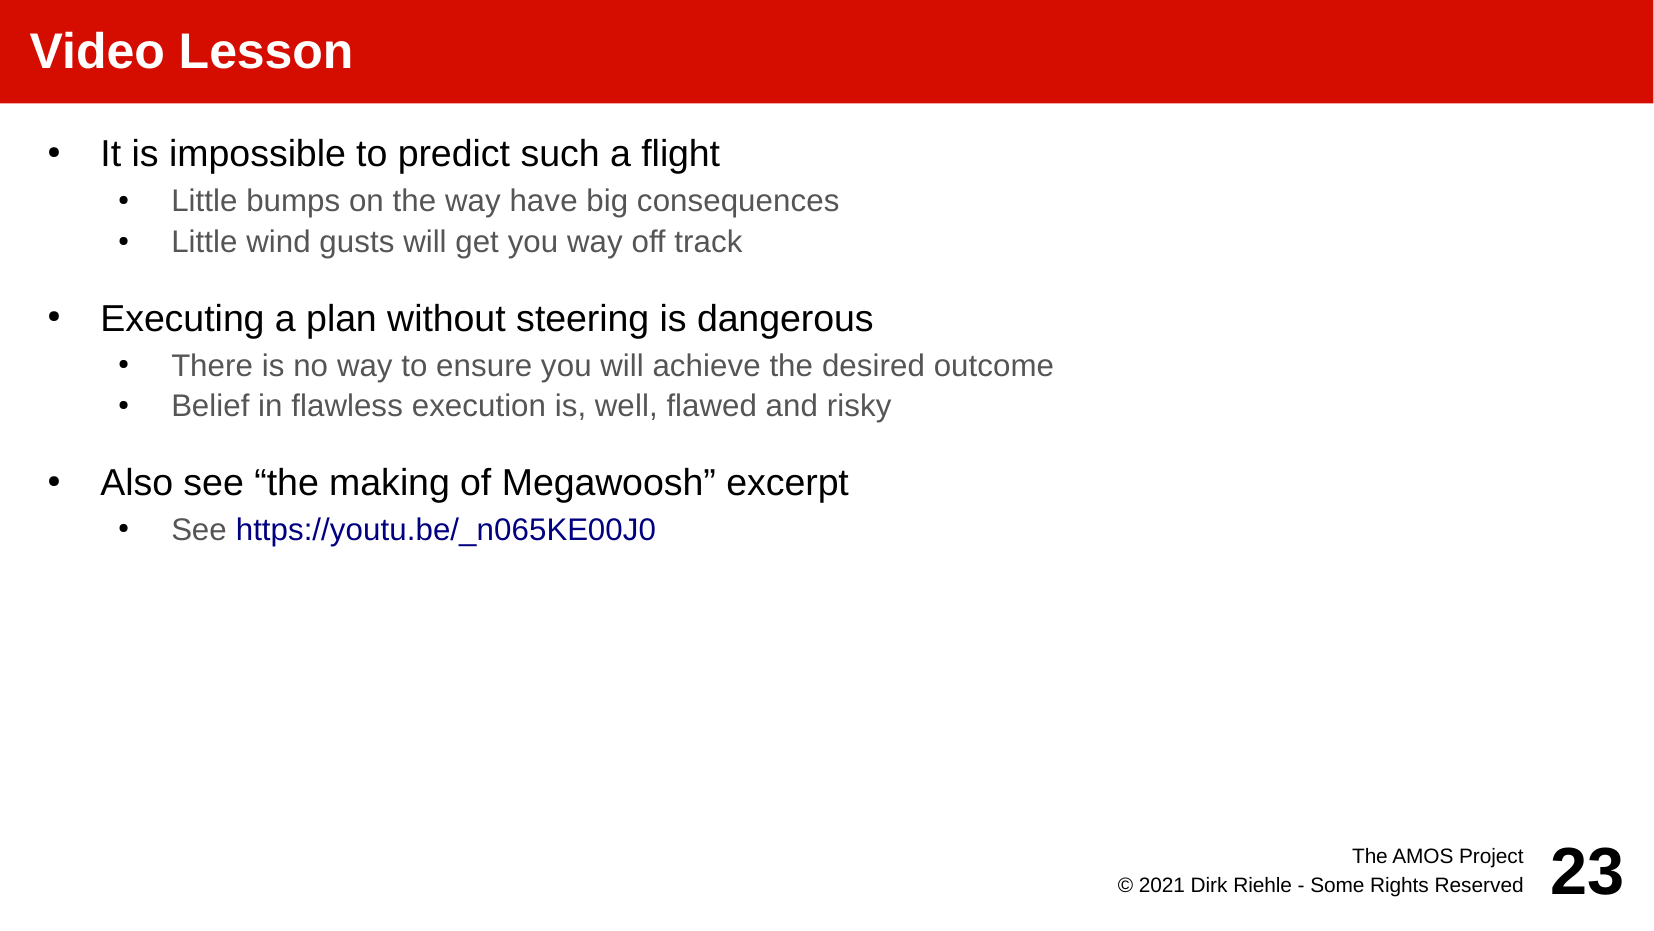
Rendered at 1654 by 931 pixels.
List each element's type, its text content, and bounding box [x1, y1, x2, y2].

title Video Lesson [0, 0, 1654, 104]
list It is impossible to predict such a flight Little bumps on the way have big consequences Little wind gusts will get you way off track Executing a plan without steering is dangerous There is no way to ensure you will achieve the desired outcome Belief in flawless execution is, well, flawed and risky Also see “the making of Megawoosh” excerpt See https://youtu.be/_n065KE00J0 [29, 132, 1625, 813]
